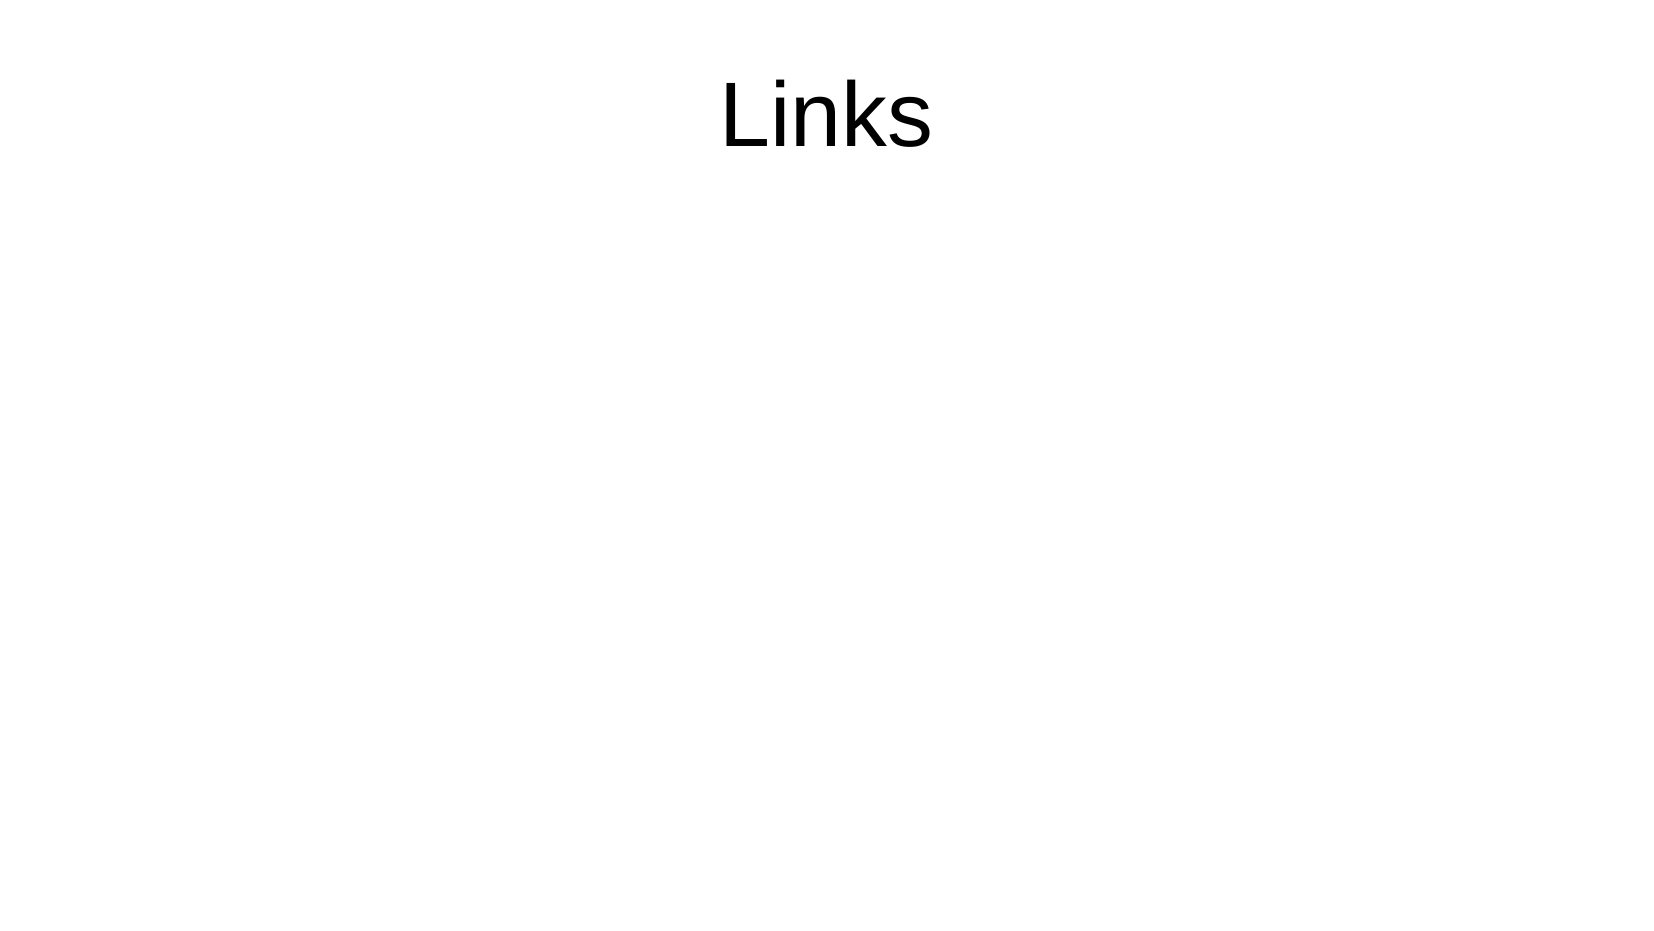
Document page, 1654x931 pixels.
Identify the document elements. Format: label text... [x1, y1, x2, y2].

title Links [82, 37, 1571, 193]
